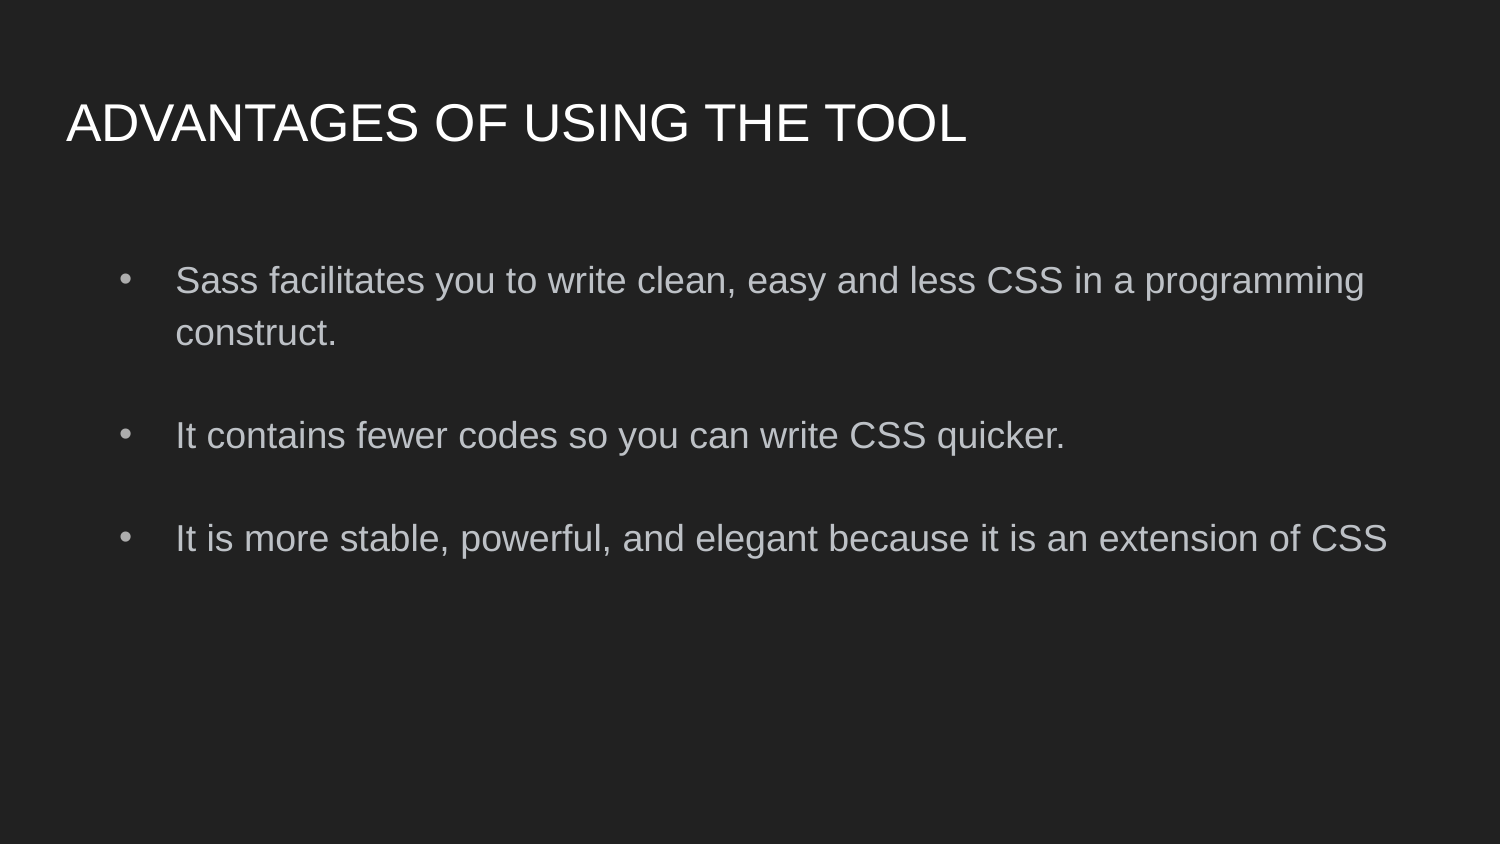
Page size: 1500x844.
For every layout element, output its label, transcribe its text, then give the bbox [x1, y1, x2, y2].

list Sass facilitates you to write clean, easy and less CSS in a programming construct. It contains fewer codes so you can write CSS quicker. It is more stable, powerful, and elegant because it is an extension of CSS [85, 189, 1449, 750]
title ADVANTAGES OF USING THE TOOL [51, 72, 1449, 167]
